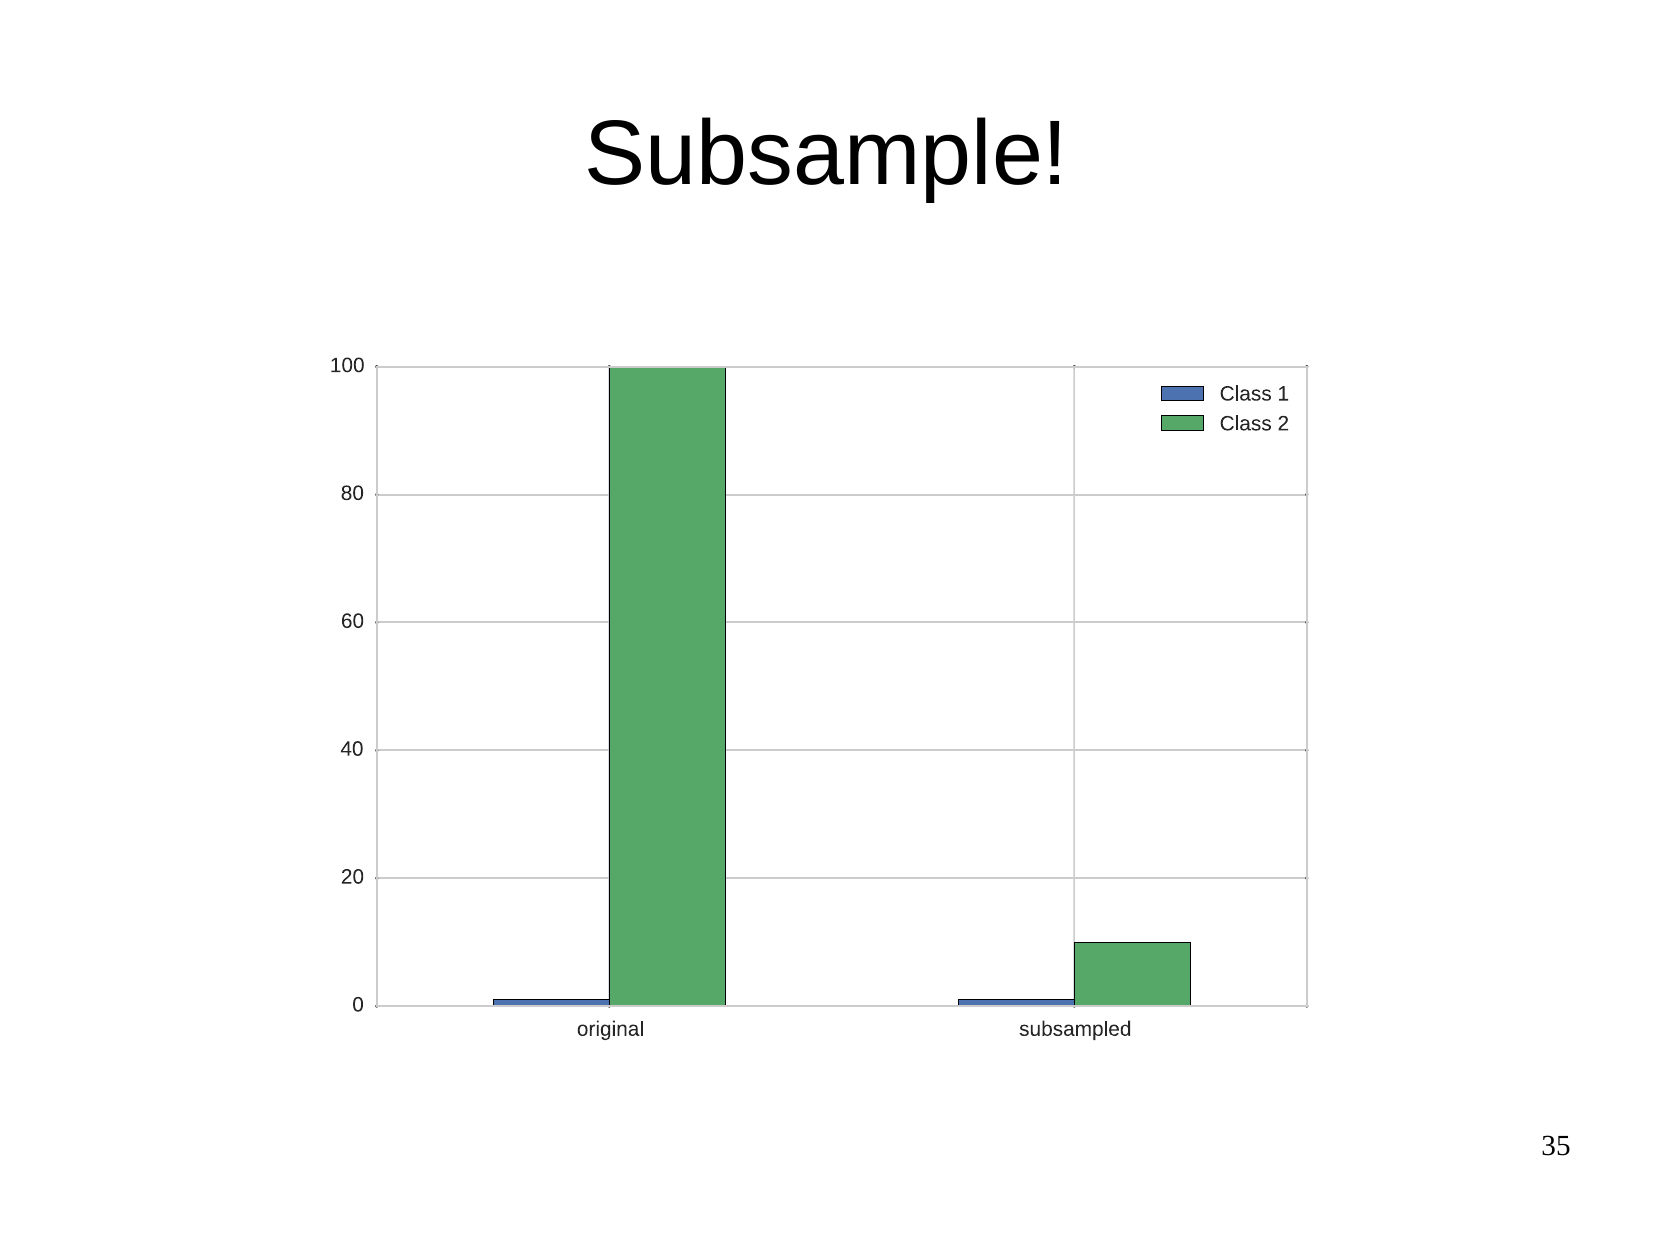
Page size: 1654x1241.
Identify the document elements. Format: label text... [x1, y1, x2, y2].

title Subsample! [82, 49, 1571, 257]
picture [226, 283, 1428, 1111]
